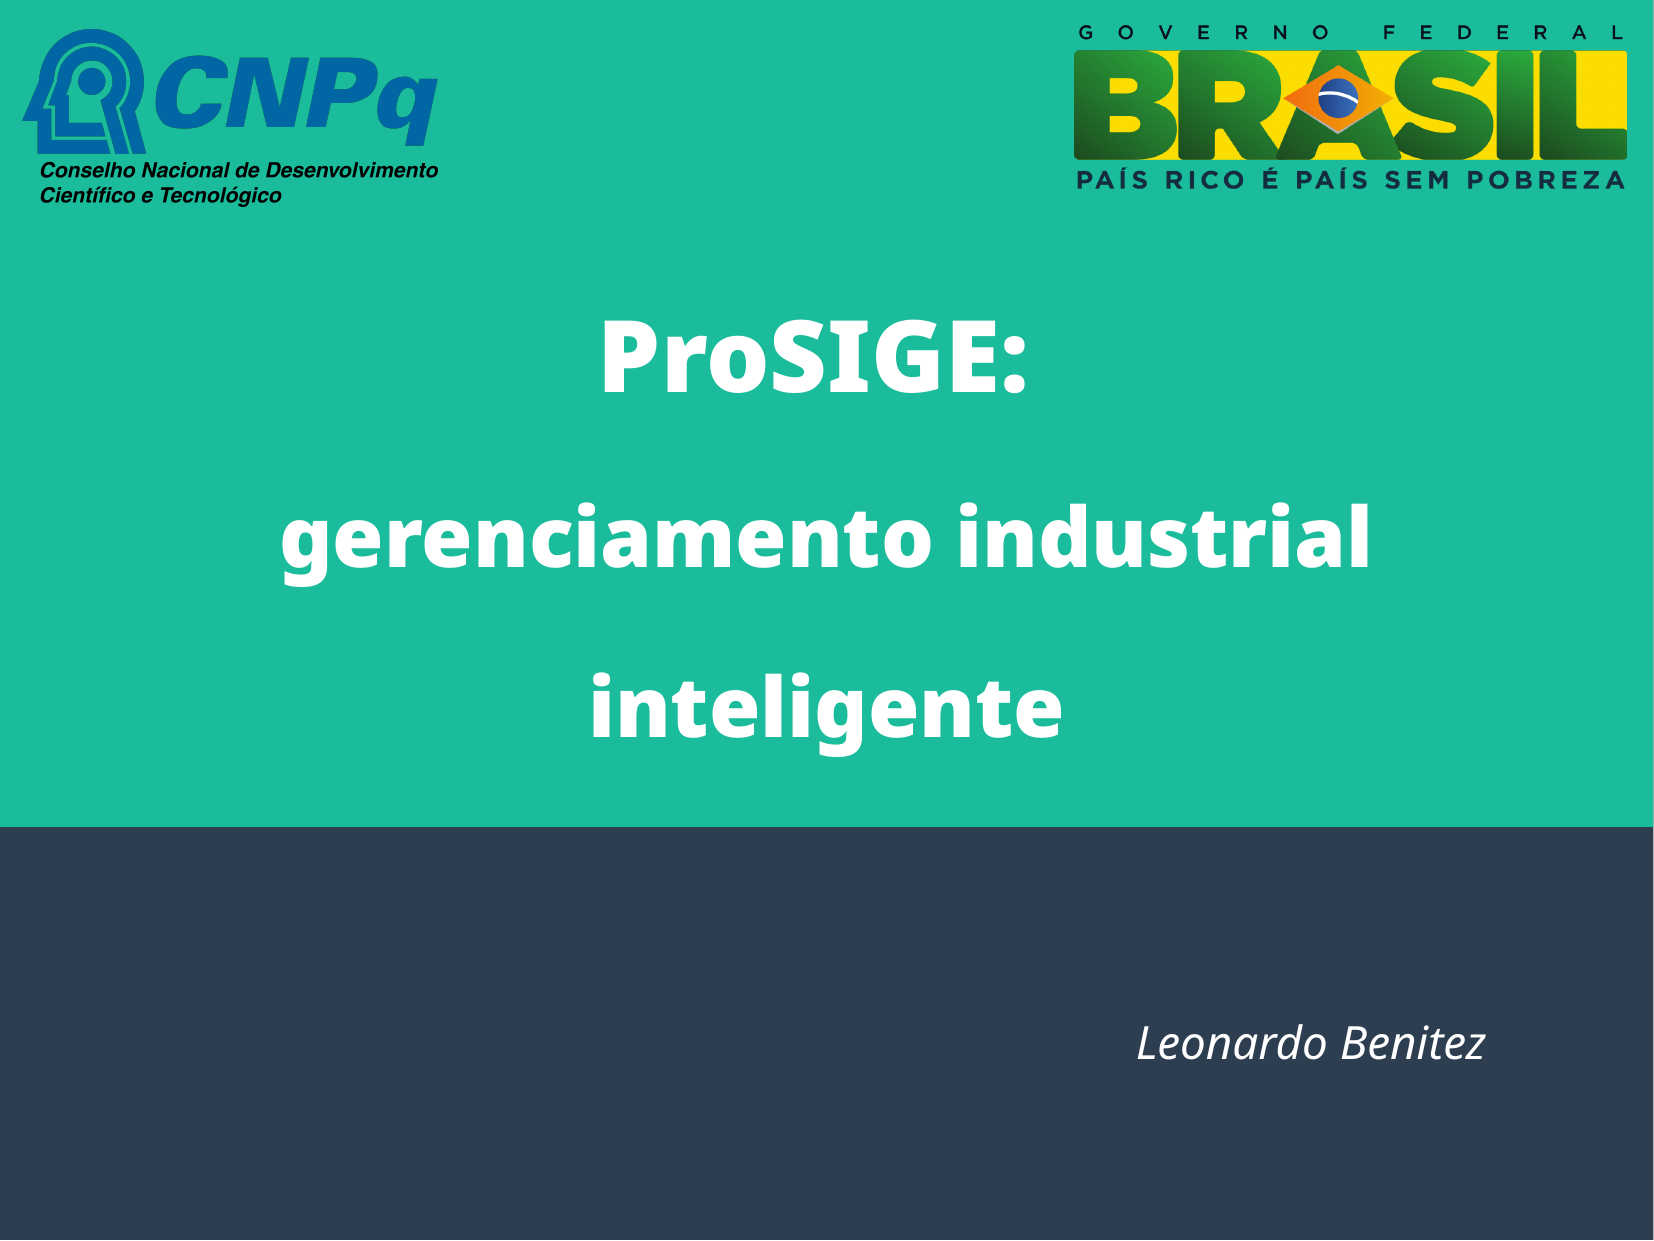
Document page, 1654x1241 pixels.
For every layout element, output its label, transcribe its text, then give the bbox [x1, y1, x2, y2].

subtitle Leonardo Benitez [543, 879, 1654, 1205]
picture [22, 29, 438, 207]
title ProSIGE: gerenciamento industrial inteligente [59, 236, 1595, 743]
picture [1074, 25, 1627, 189]
